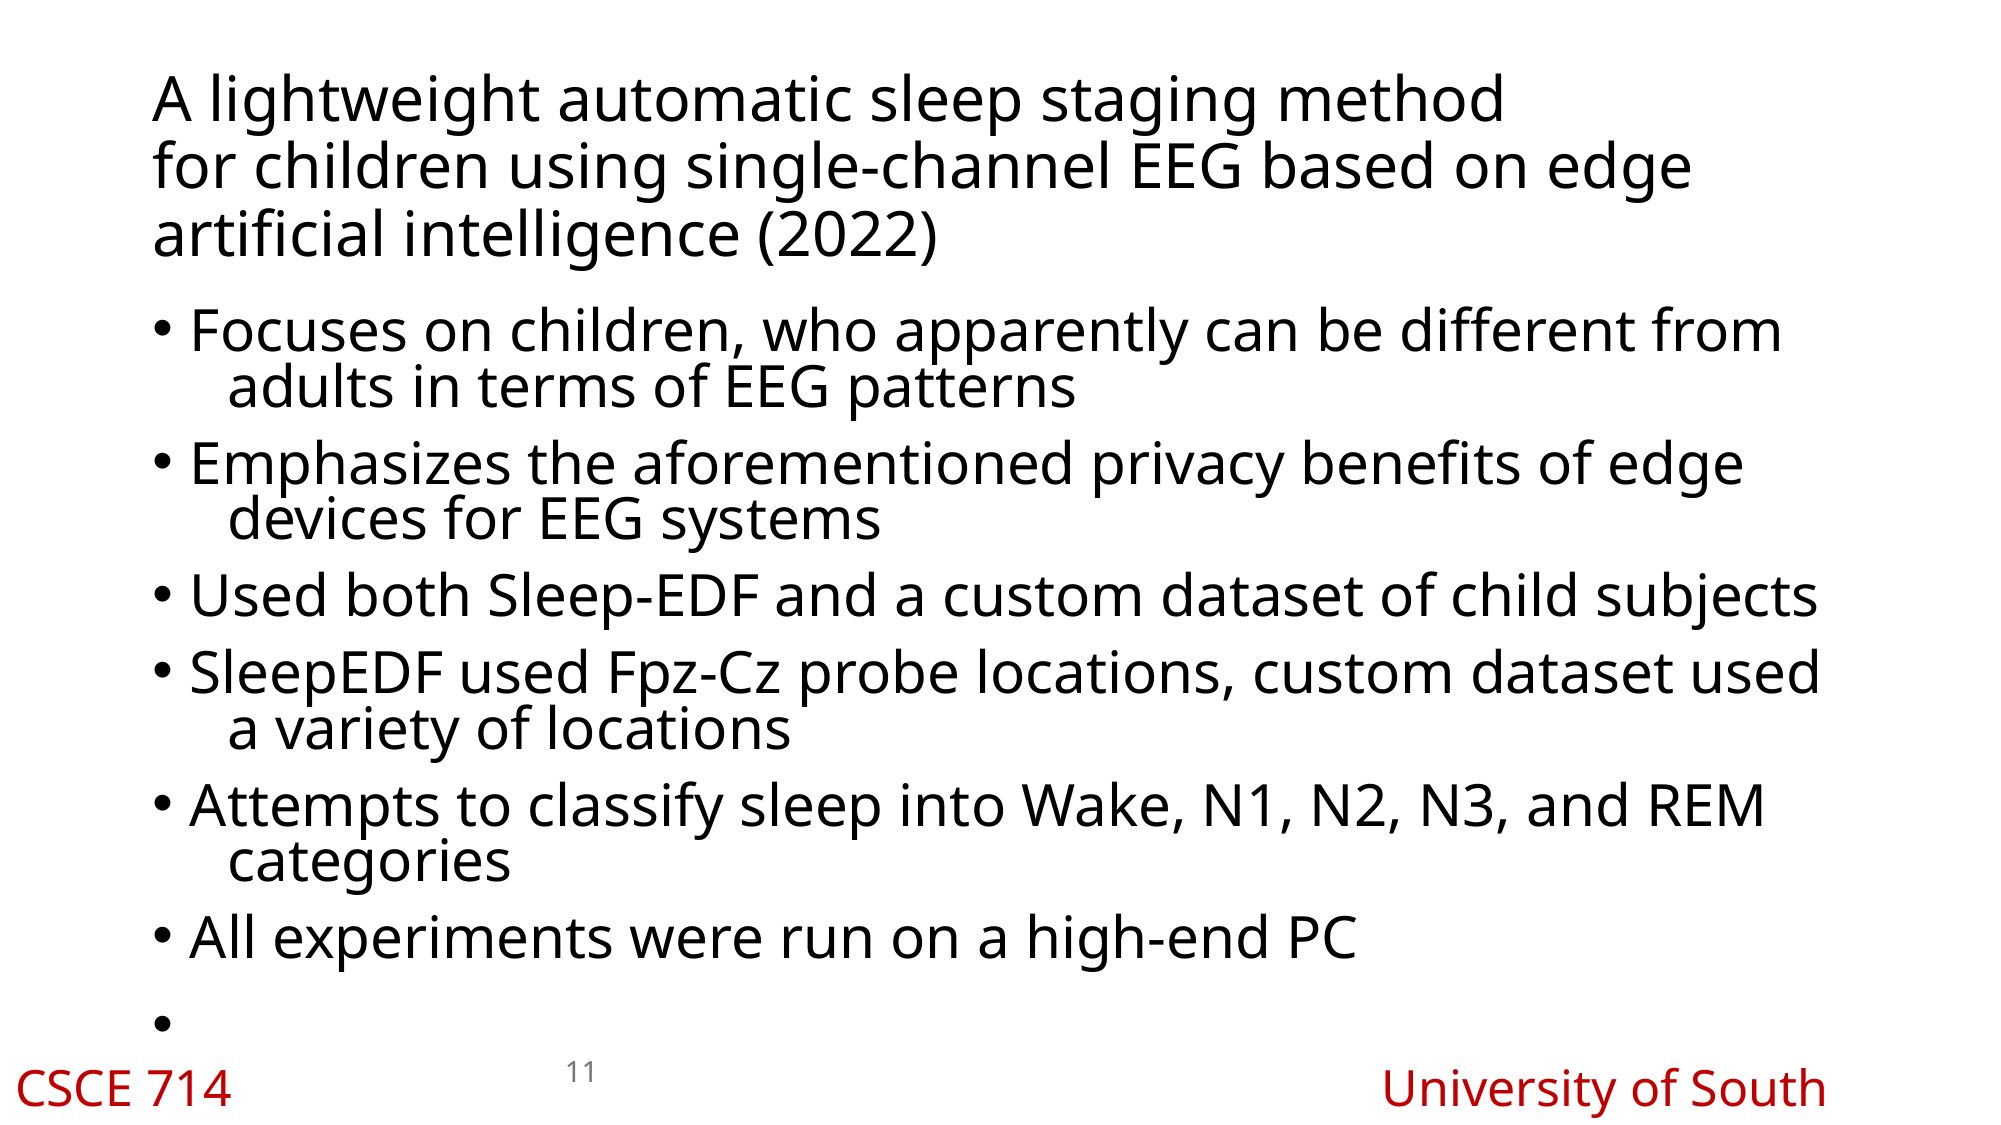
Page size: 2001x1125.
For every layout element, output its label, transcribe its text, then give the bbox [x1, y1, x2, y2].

text_box CSCE 714 [0, 1049, 249, 1125]
list Focuses on children, who apparently can be different from adults in terms of EEG patterns Emphasizes the aforementioned privacy benefits of edge devices for EEG systems Used both Sleep-EDF and a custom dataset of child subjects SleepEDF used Fpz-Cz probe locations, custom dataset used a variety of locations Attempts to classify sleep into Wake, N1, N2, N3, and REM categories All experiments were run on a high-end PC [137, 299, 1863, 1014]
title A lightweight automatic sleep staging method for children using single‑channel EEG based on edge artificial intelligence (2022) [137, 59, 1863, 278]
text_box University of South Carolina [1366, 1049, 2000, 1125]
text_box [549, 1042, 1000, 1103]
